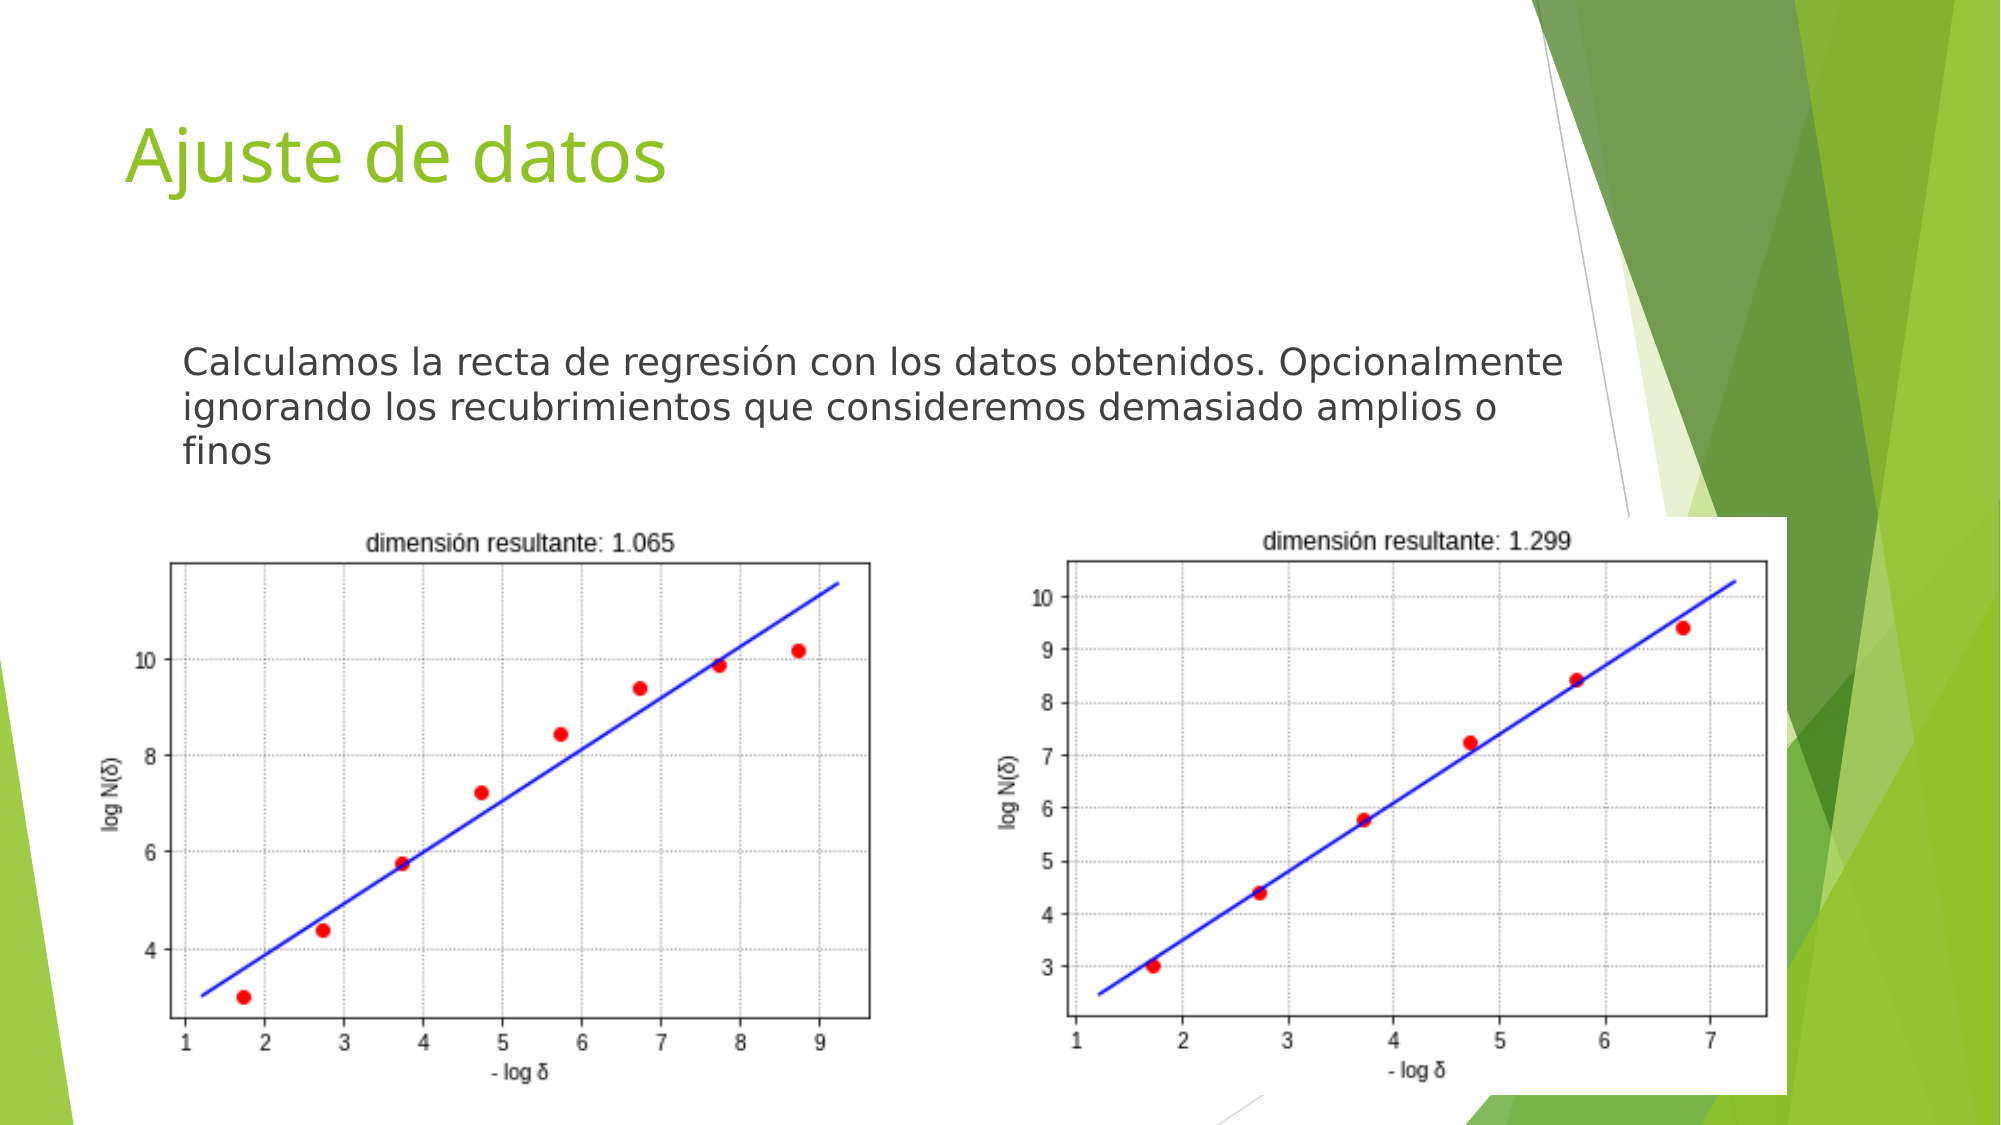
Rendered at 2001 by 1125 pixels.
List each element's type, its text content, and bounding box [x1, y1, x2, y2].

title Ajuste de datos [111, 99, 1522, 317]
list Calculamos la recta de regresión con los datos obtenidos. Opcionalmente ignorando los recubrimientos que consideremos demasiado amplios o finos [111, 329, 1591, 936]
picture [89, 519, 890, 1097]
picture [986, 517, 1787, 1096]
